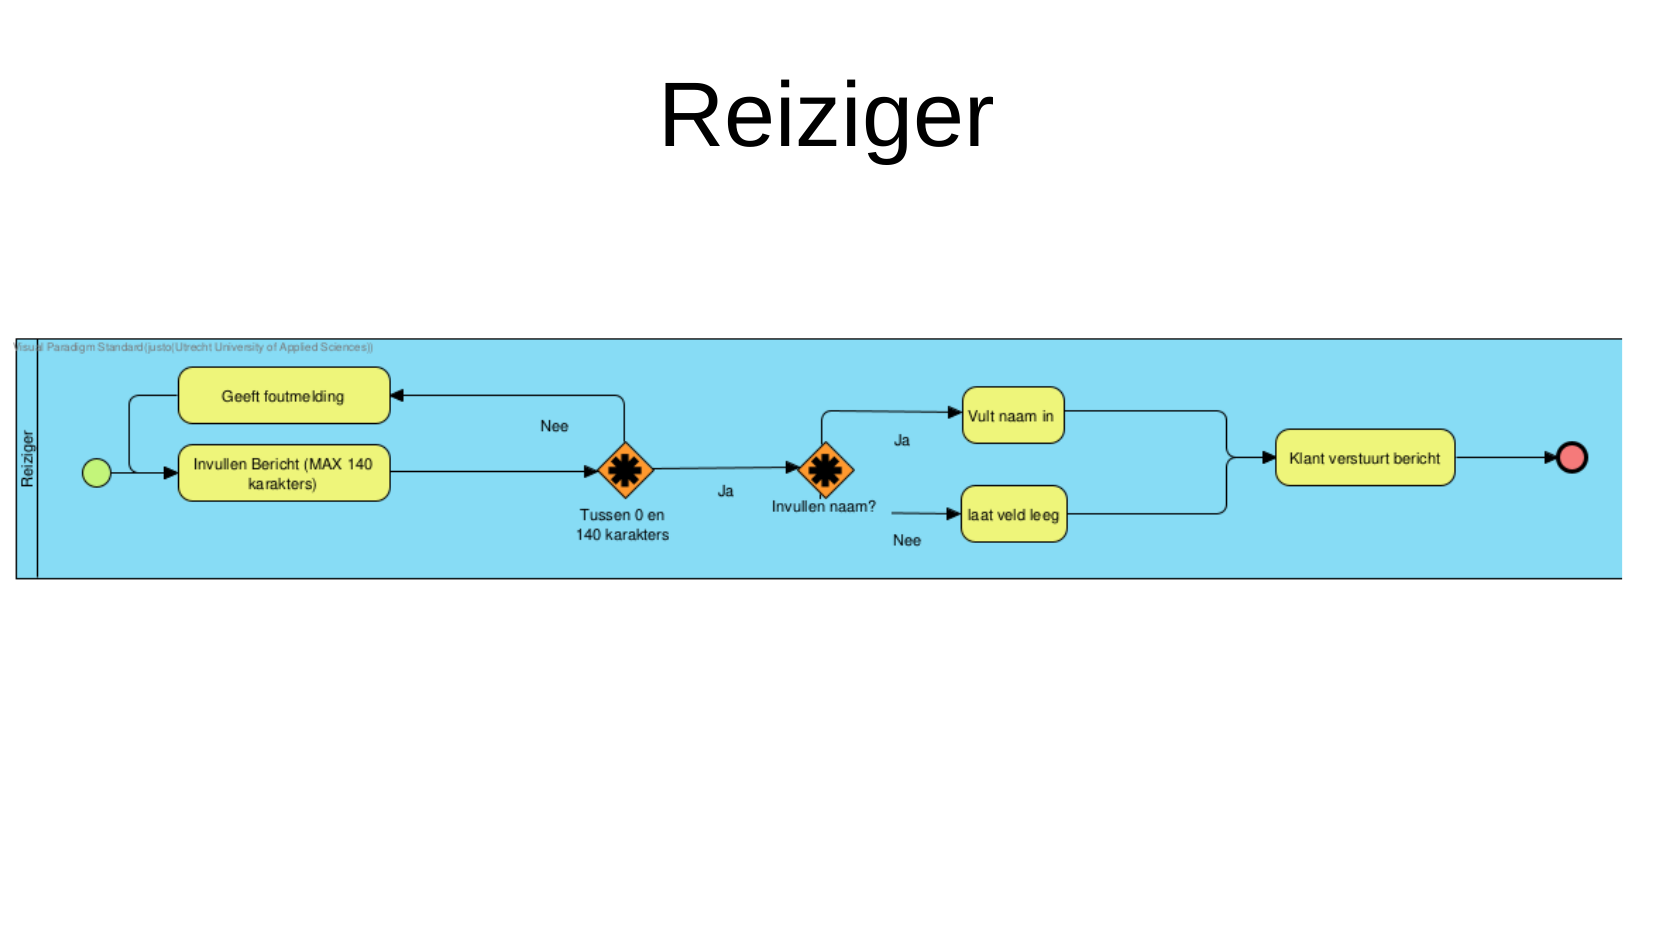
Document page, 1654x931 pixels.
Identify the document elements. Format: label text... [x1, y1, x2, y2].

title Reiziger [82, 37, 1571, 193]
picture [13, 337, 1623, 586]
